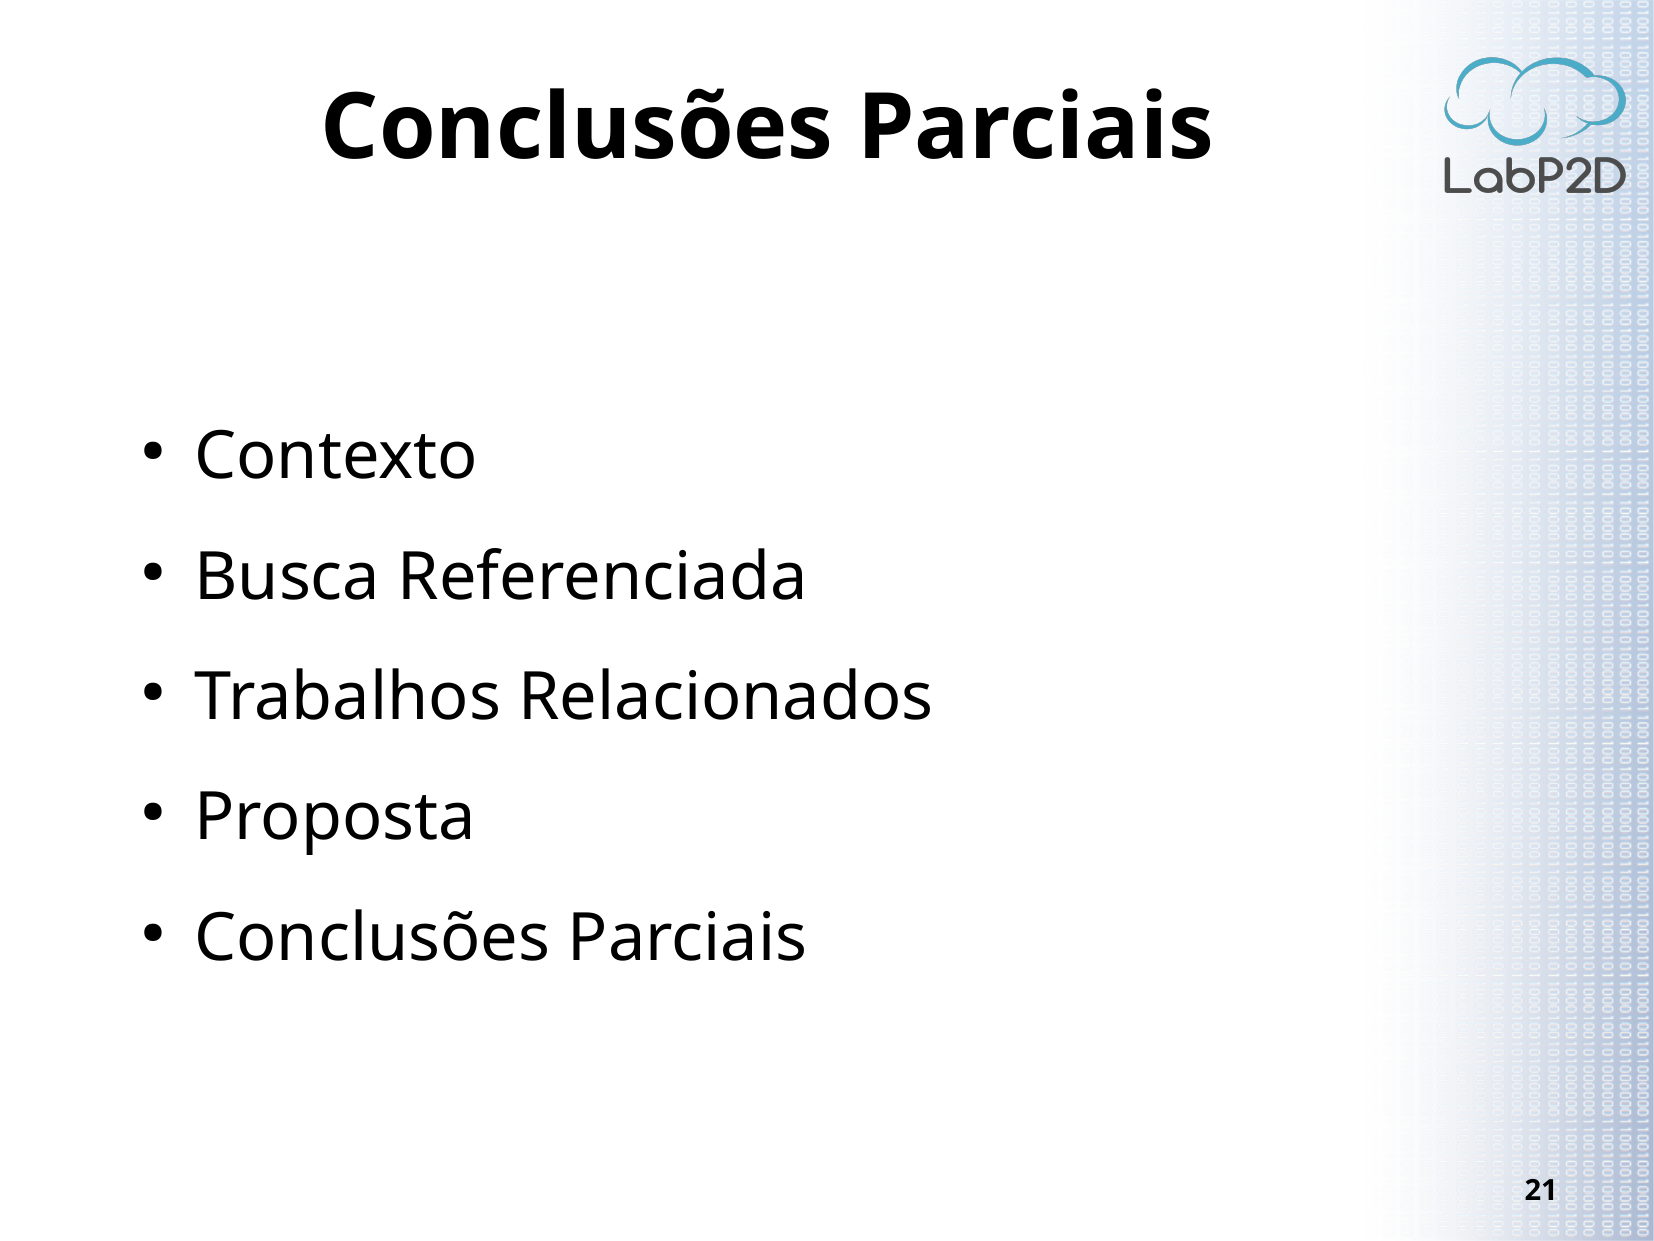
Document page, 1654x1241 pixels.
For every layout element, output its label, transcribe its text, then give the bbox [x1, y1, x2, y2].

list Contexto Busca Referenciada Trabalhos Relacionados Proposta Conclusões Parciais [123, 271, 1406, 1116]
picture [1360, 1, 1654, 1240]
title Conclusões Parciais [82, 19, 1453, 227]
